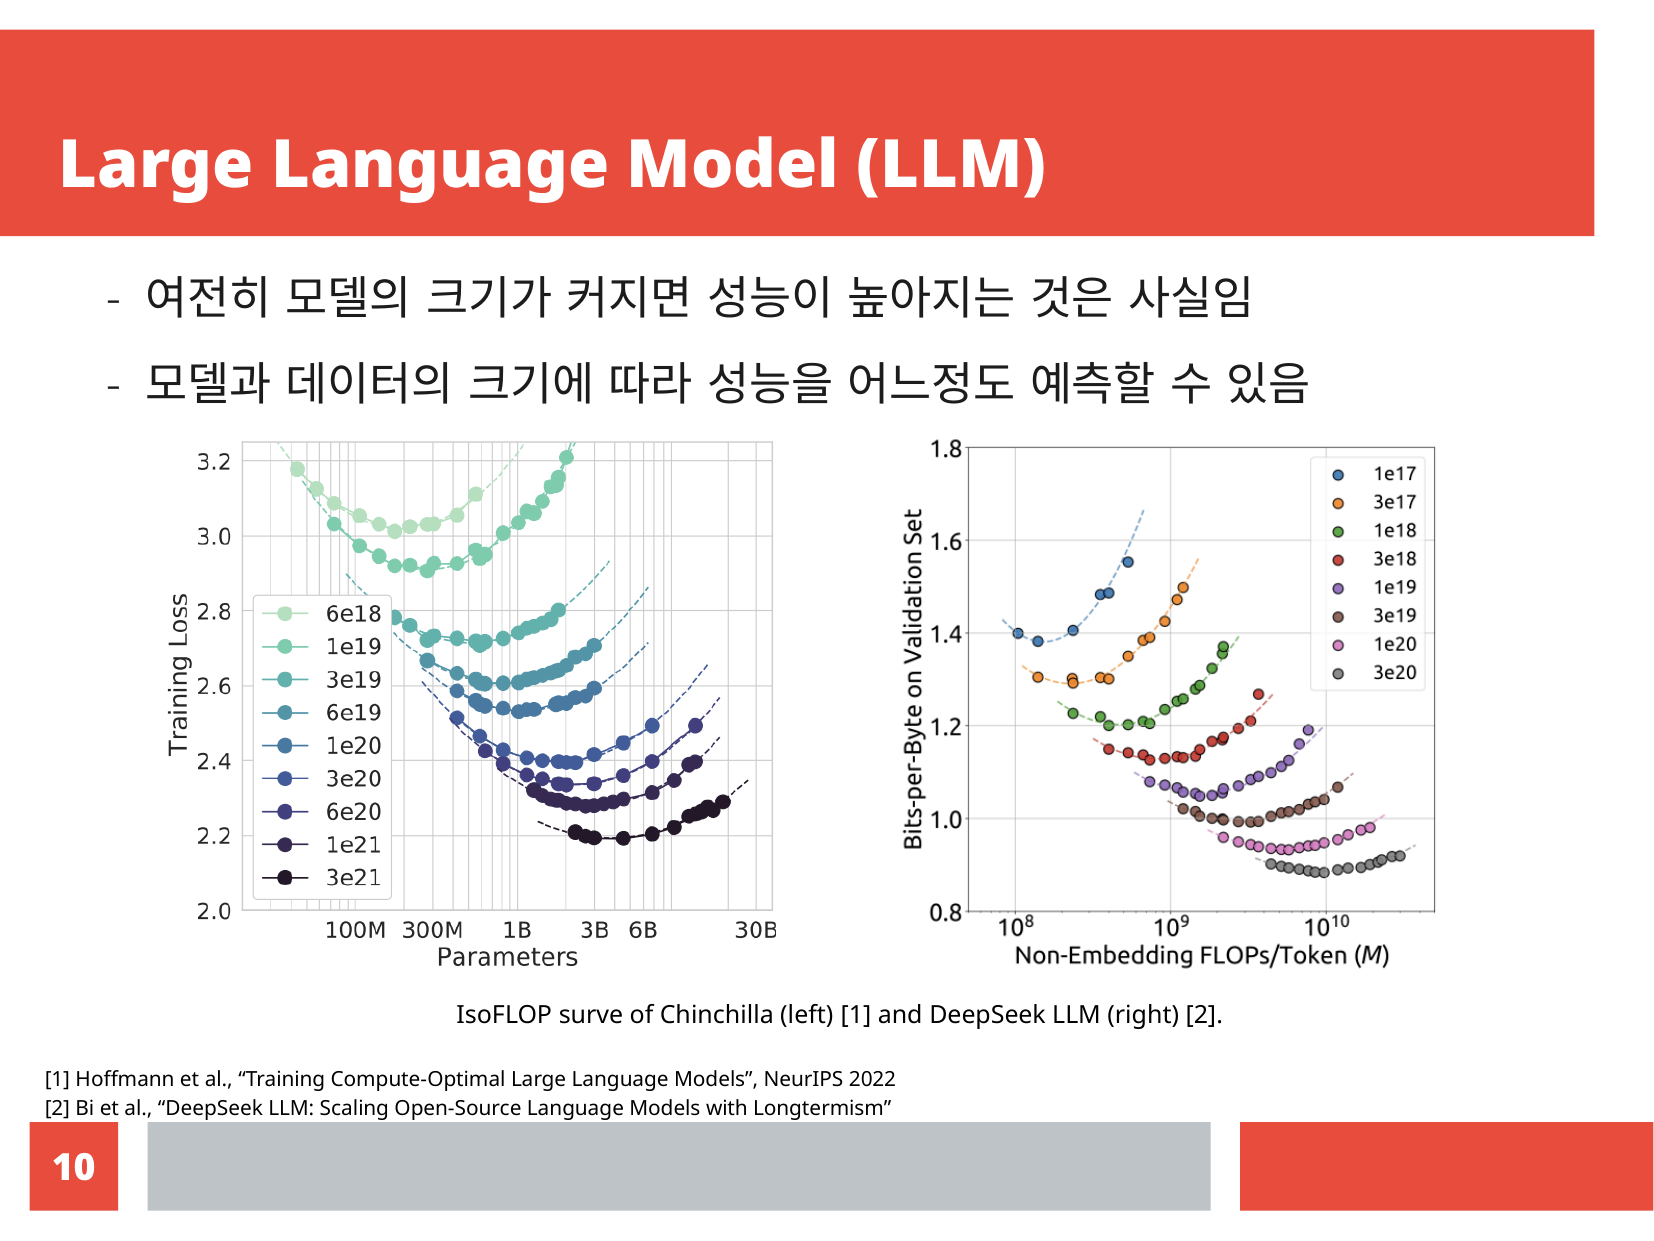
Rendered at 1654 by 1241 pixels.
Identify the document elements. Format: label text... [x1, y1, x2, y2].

text_box [1] Hoffmann et al., “Training Compute-Optimal Large Language Models”, NeurIPS 2022 [2] Bi et al., “DeepSeek LLM: Scaling Open-Source Language Models with Longtermism” [30, 1057, 1621, 1134]
picture [165, 438, 776, 970]
list - 여전히 모델의 크기가 커지면 성능이 높아지는 것은 사실임 - 모델과 데이터의 크기에 따라 성능을 어느정도 예측할 수 있음 [59, 265, 1565, 1034]
text_box IsoFLOP surve of Chinchilla (left) [1] and DeepSeek LLM (right) [2]. [105, 989, 1576, 1063]
title Large Language Model (LLM) [59, 59, 1595, 207]
picture [889, 426, 1460, 979]
